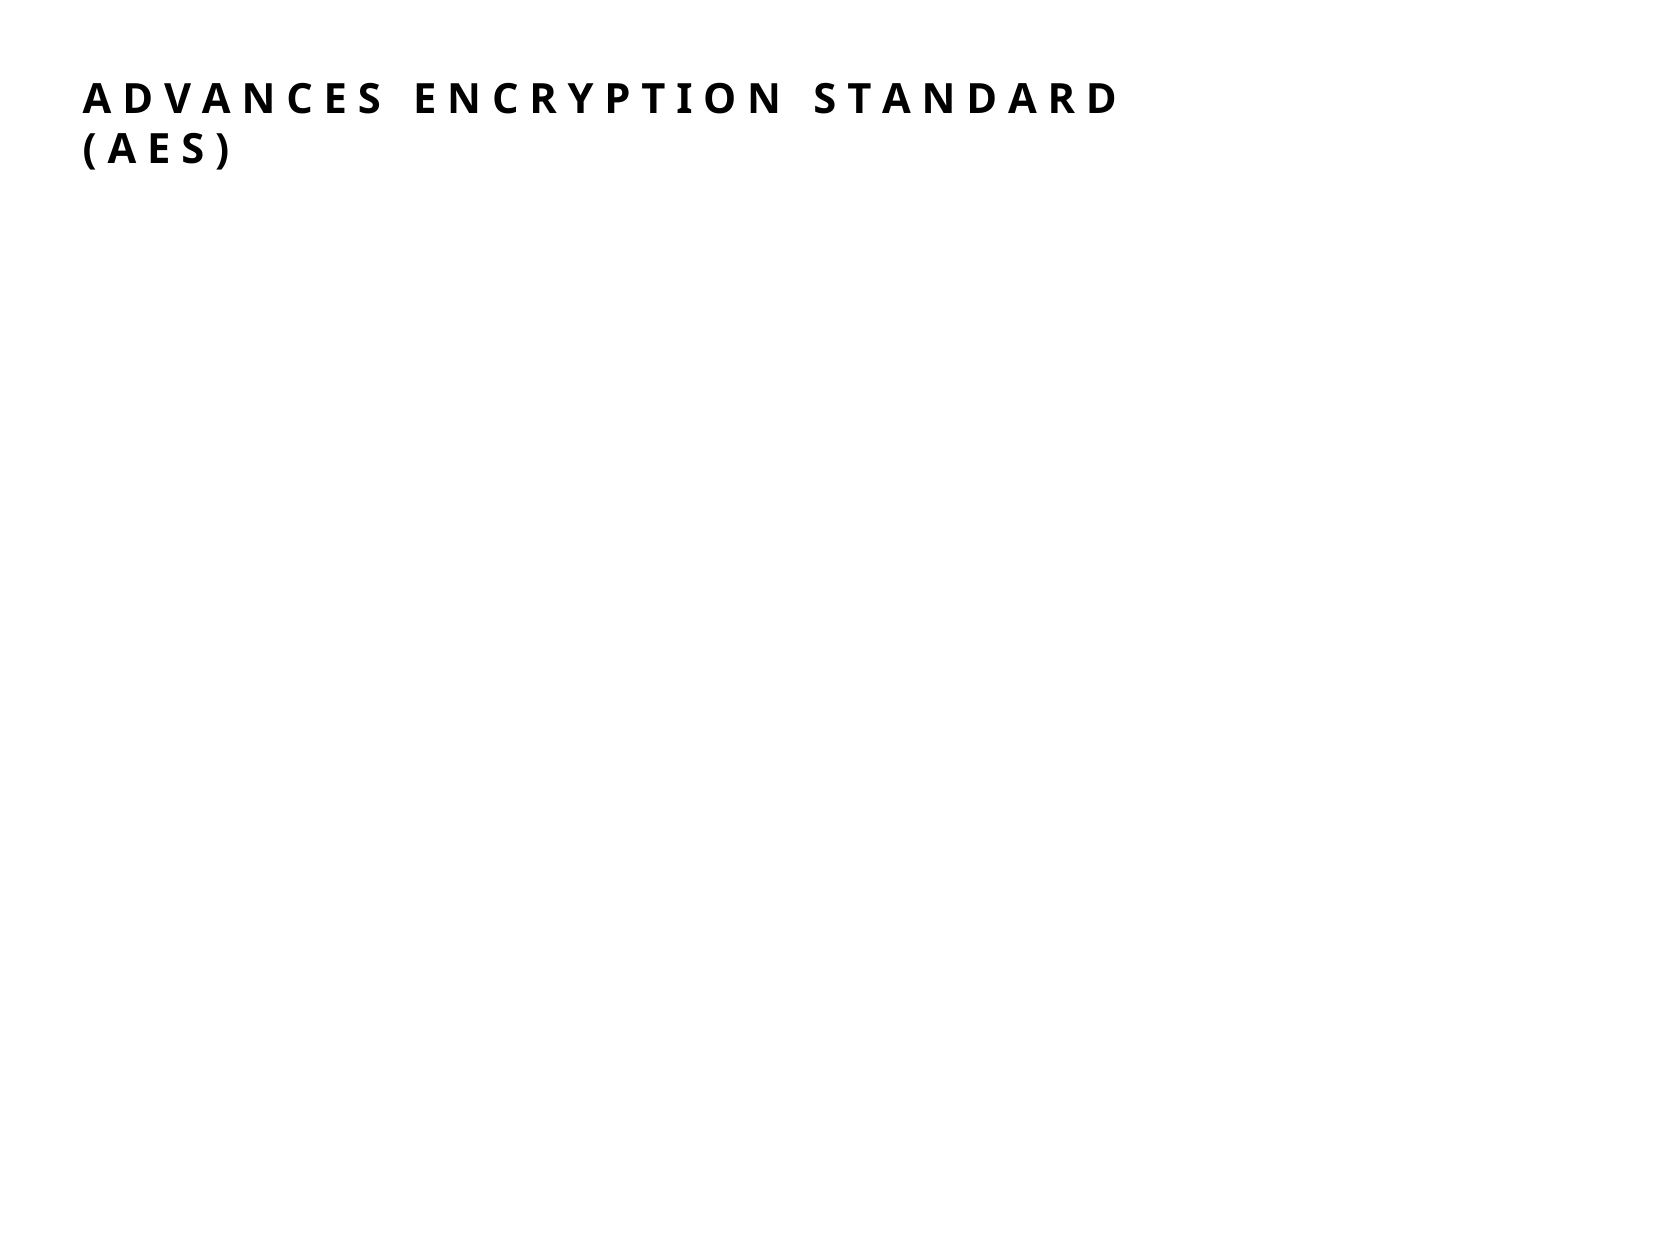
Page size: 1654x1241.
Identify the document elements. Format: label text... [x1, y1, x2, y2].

text_box A D V A N C E S E N C R Y P T I O N S T A N D A R D ( A E S ) [82, 49, 1571, 196]
